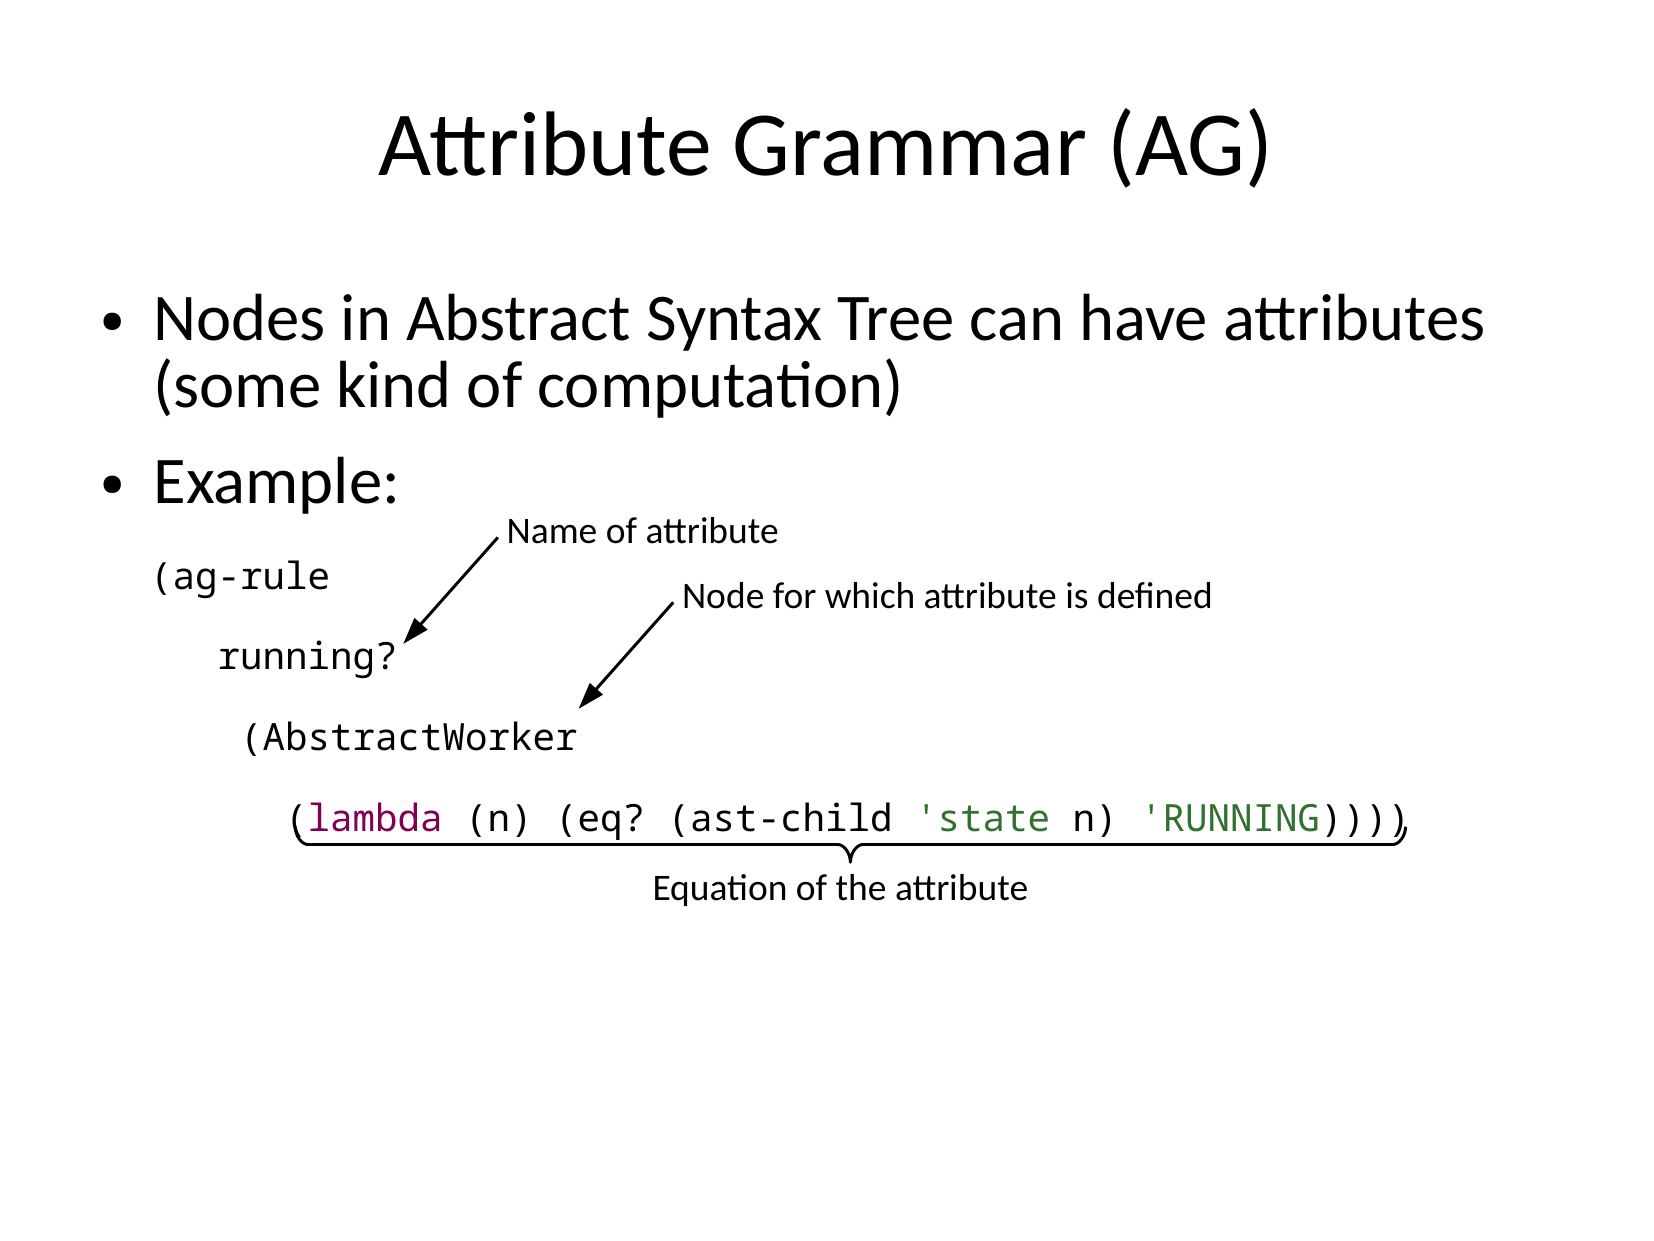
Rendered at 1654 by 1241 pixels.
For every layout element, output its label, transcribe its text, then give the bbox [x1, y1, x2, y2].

text_box Name of attribute [491, 507, 794, 561]
text_box Node for which attribute is defined [667, 572, 1228, 626]
list Nodes in Abstract Syntax Tree can have attributes (some kind of computation) Example: (ag-rule running? (AbstractWorker (lambda (n) (eq? (ast-child 'state n) 'RUNNING)))) [82, 290, 1571, 1010]
text_box Equation of the attribute [637, 864, 1044, 917]
title Attribute Grammar (AG) [82, 49, 1571, 257]
